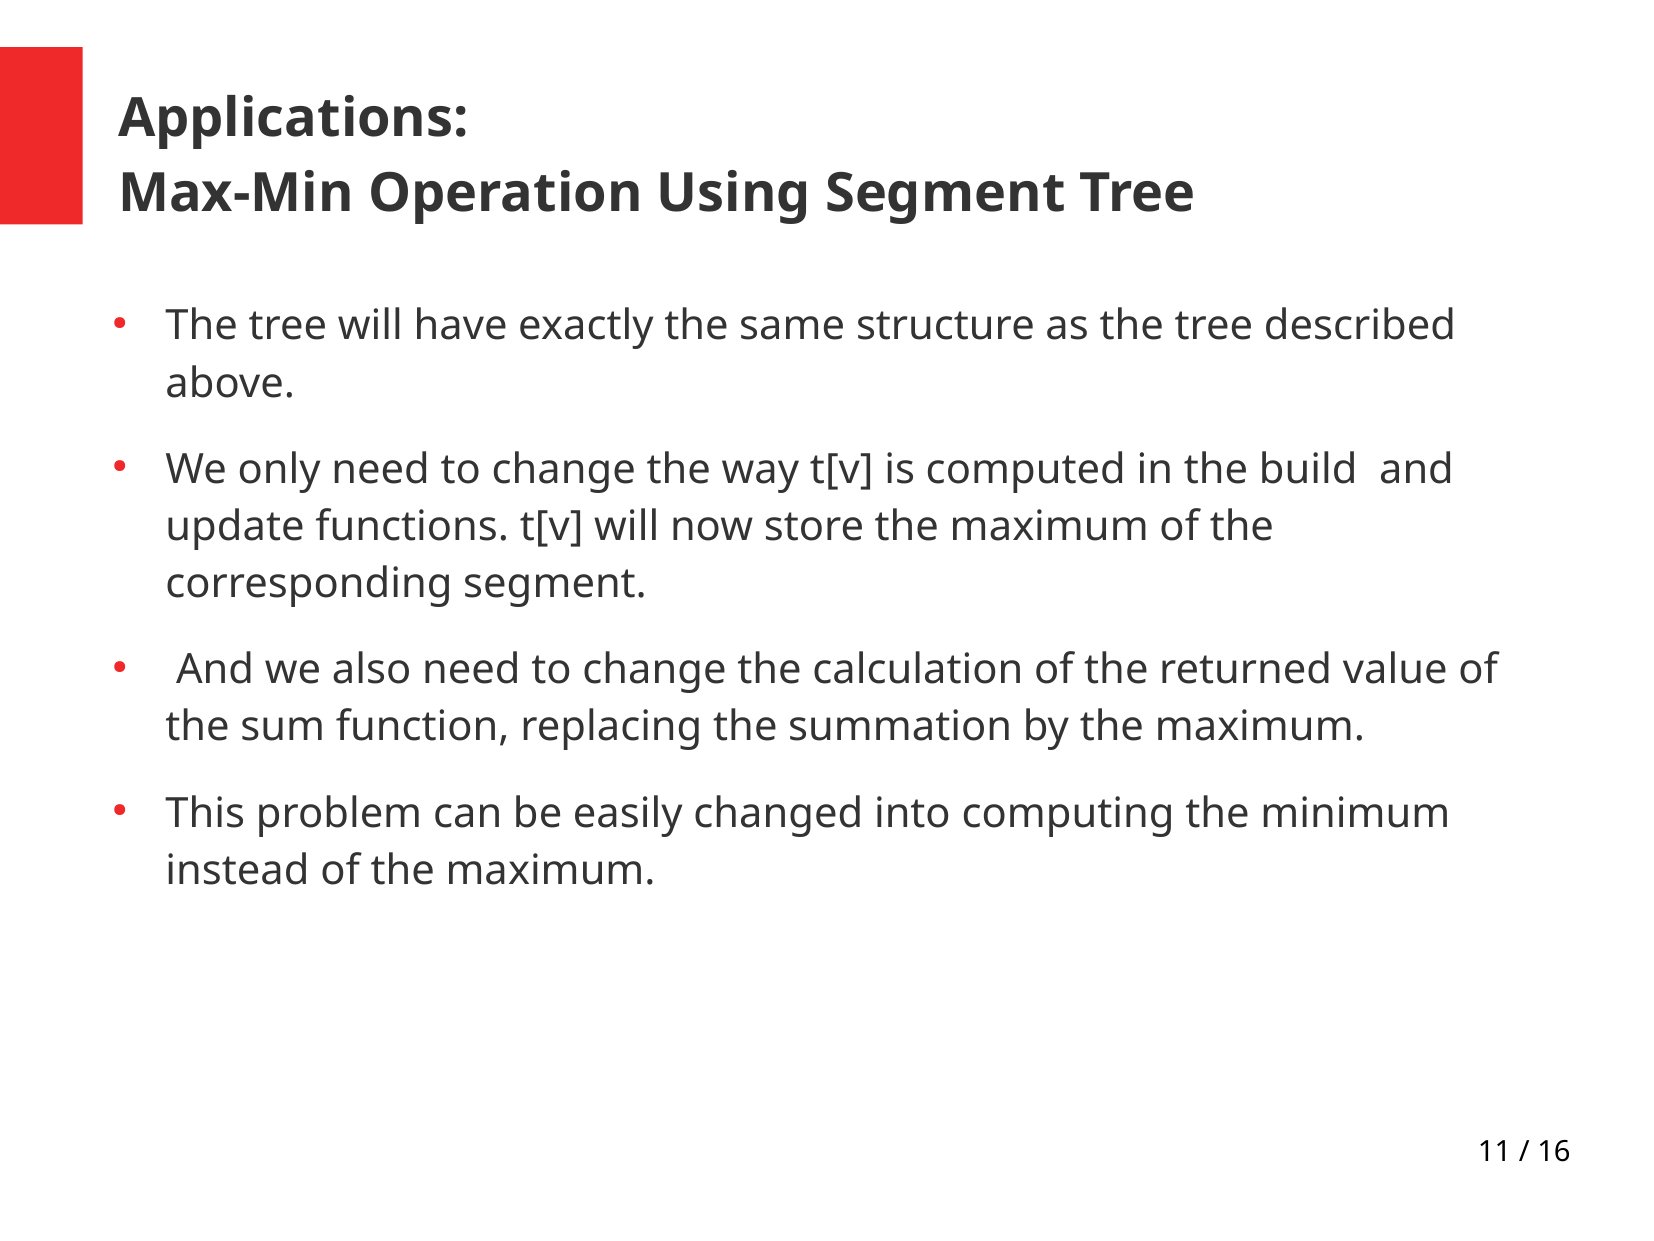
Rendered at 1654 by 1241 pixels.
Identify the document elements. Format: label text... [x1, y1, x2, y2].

list The tree will have exactly the same structure as the tree described above. We only need to change the way t[v] is computed in the build and update functions. t[v] will now store the maximum of the corresponding segment. And we also need to change the calculation of the returned value of the sum function, replacing the summation by the maximum. This problem can be easily changed into computing the minimum instead of the maximum. [94, 295, 1512, 1015]
title Applications: Max-Min Operation Using Segment Tree [118, 49, 1571, 257]
